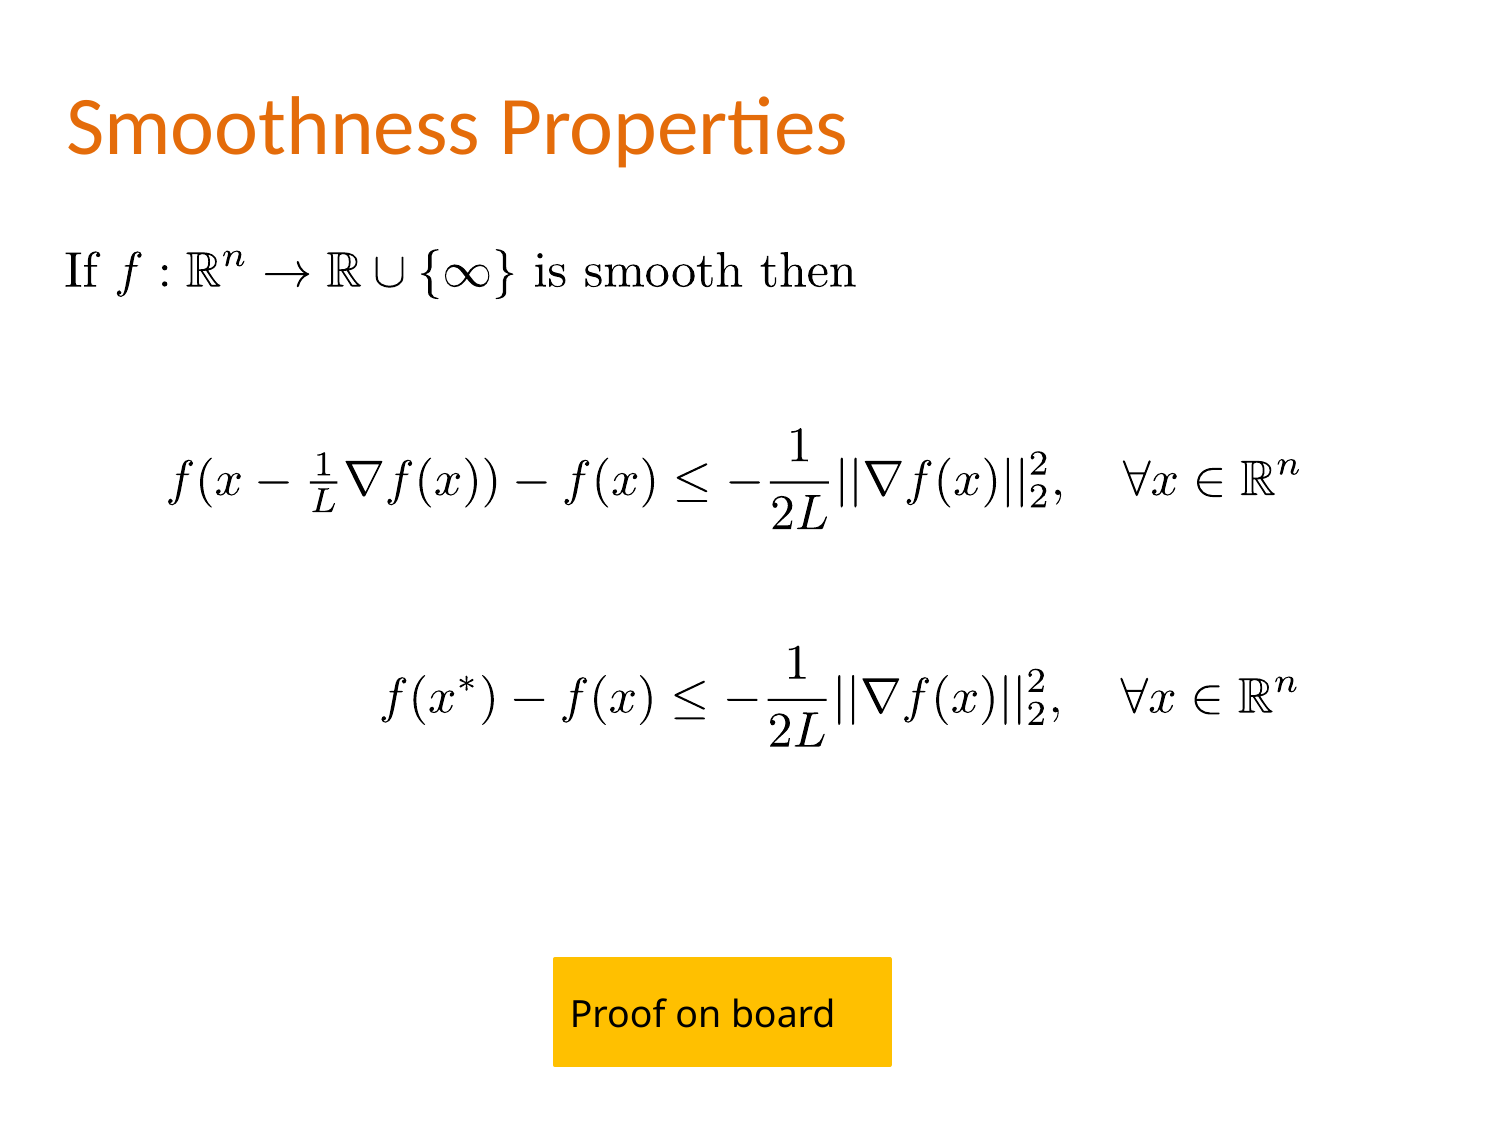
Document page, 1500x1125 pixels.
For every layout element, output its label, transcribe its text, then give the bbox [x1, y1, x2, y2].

text_box [64, 249, 857, 300]
text_box Proof on board [554, 959, 890, 1066]
text_box [165, 427, 1301, 530]
text_box [378, 645, 1299, 747]
text_box Smoothness Properties [51, 27, 1432, 215]
